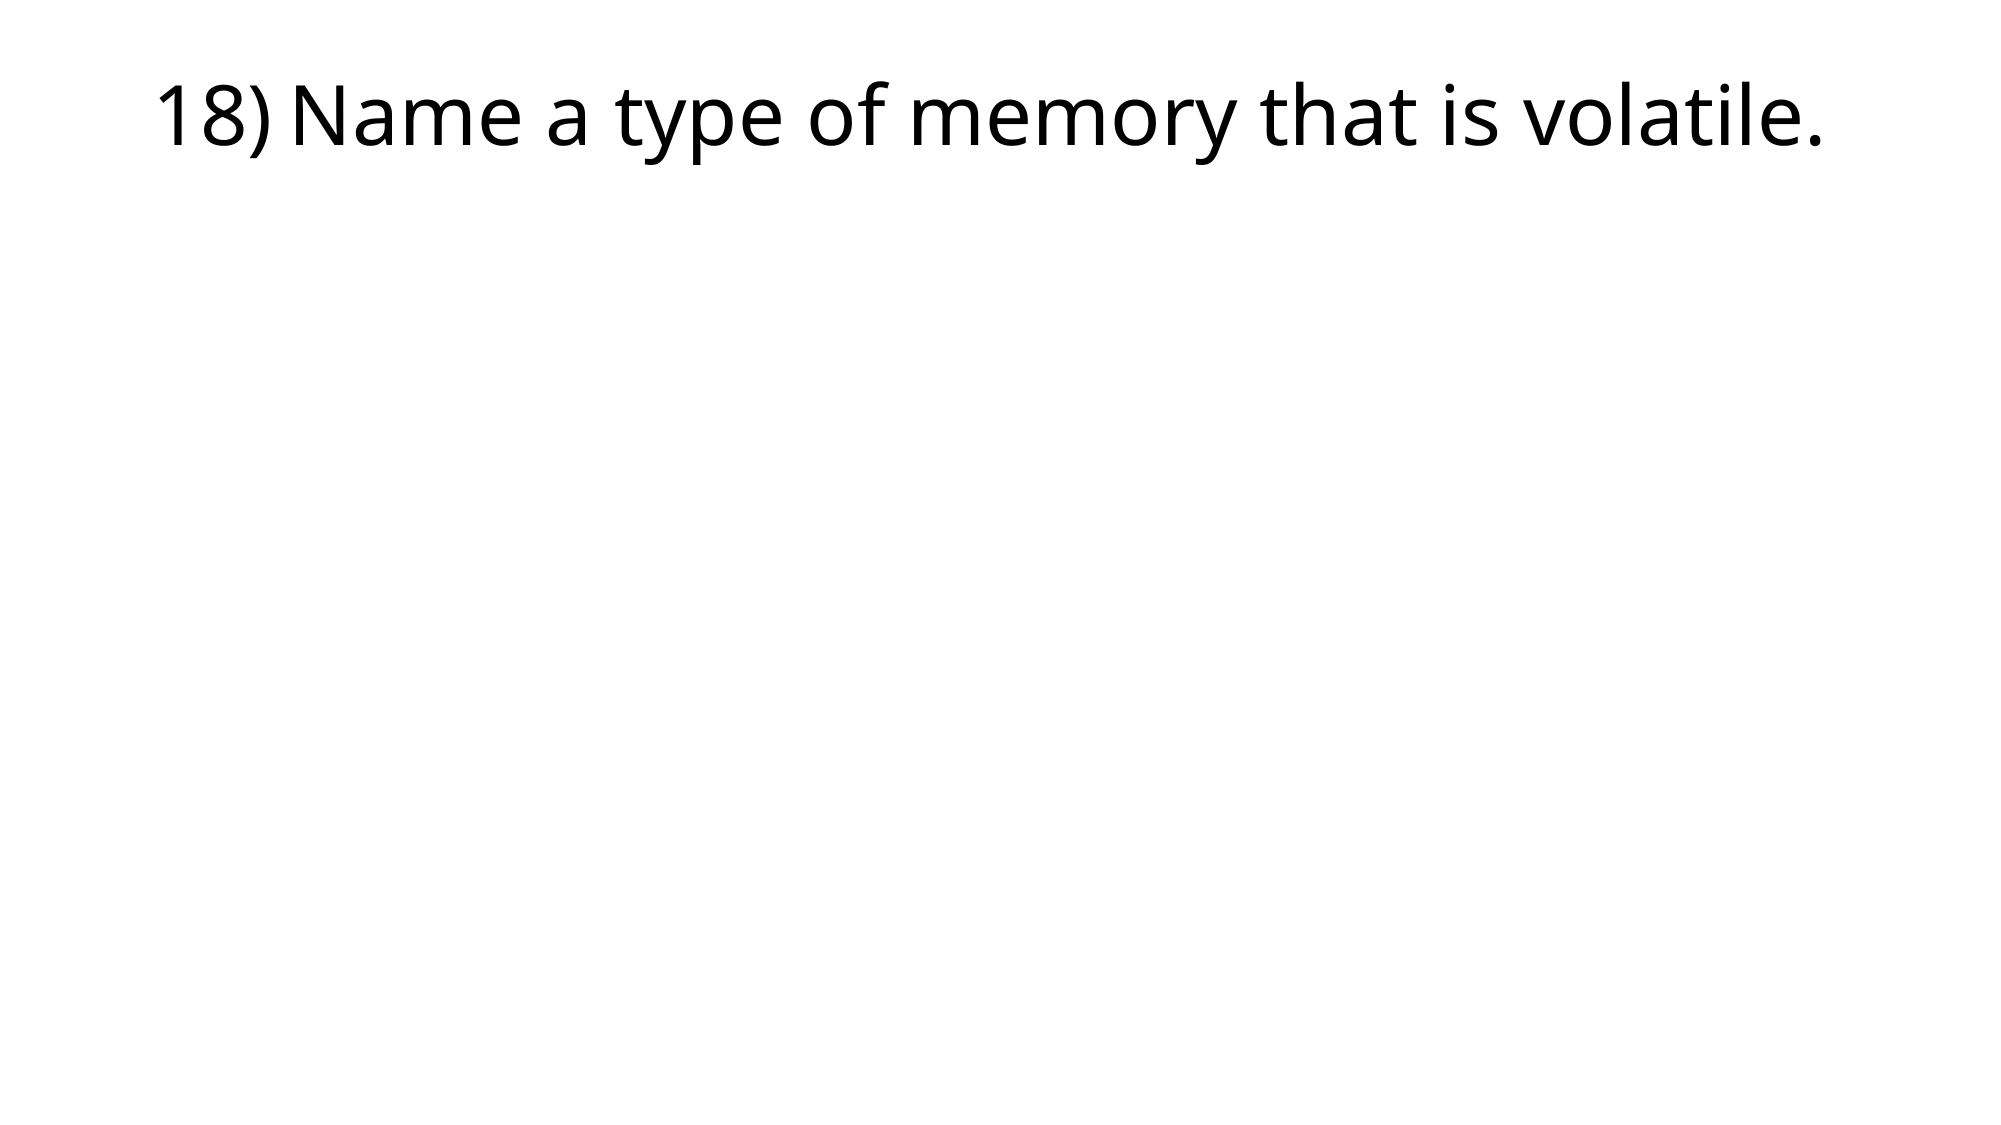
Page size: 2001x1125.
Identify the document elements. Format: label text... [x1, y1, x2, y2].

title 18) Name a type of memory that is volatile. [137, 59, 1863, 278]
